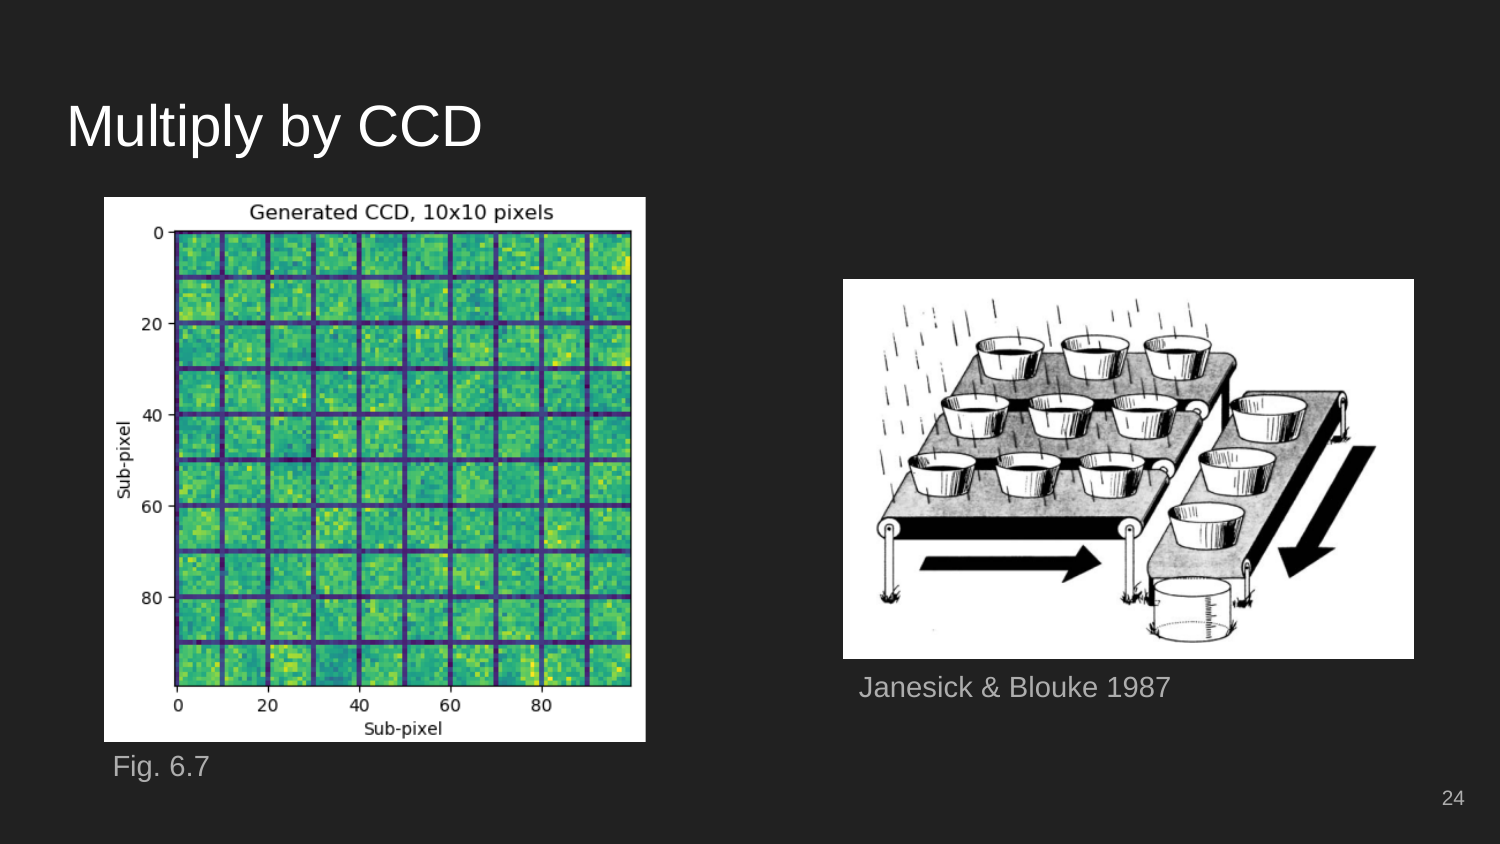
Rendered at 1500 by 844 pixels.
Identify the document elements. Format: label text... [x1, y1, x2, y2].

picture [843, 279, 1414, 660]
text_box Janesick & Blouke 1987 [843, 653, 1250, 719]
title Multiply by CCD [51, 72, 1449, 167]
text_box Fig. 6.7 [97, 732, 431, 798]
picture [104, 197, 646, 742]
slide_number <number> [1389, 764, 1480, 830]
